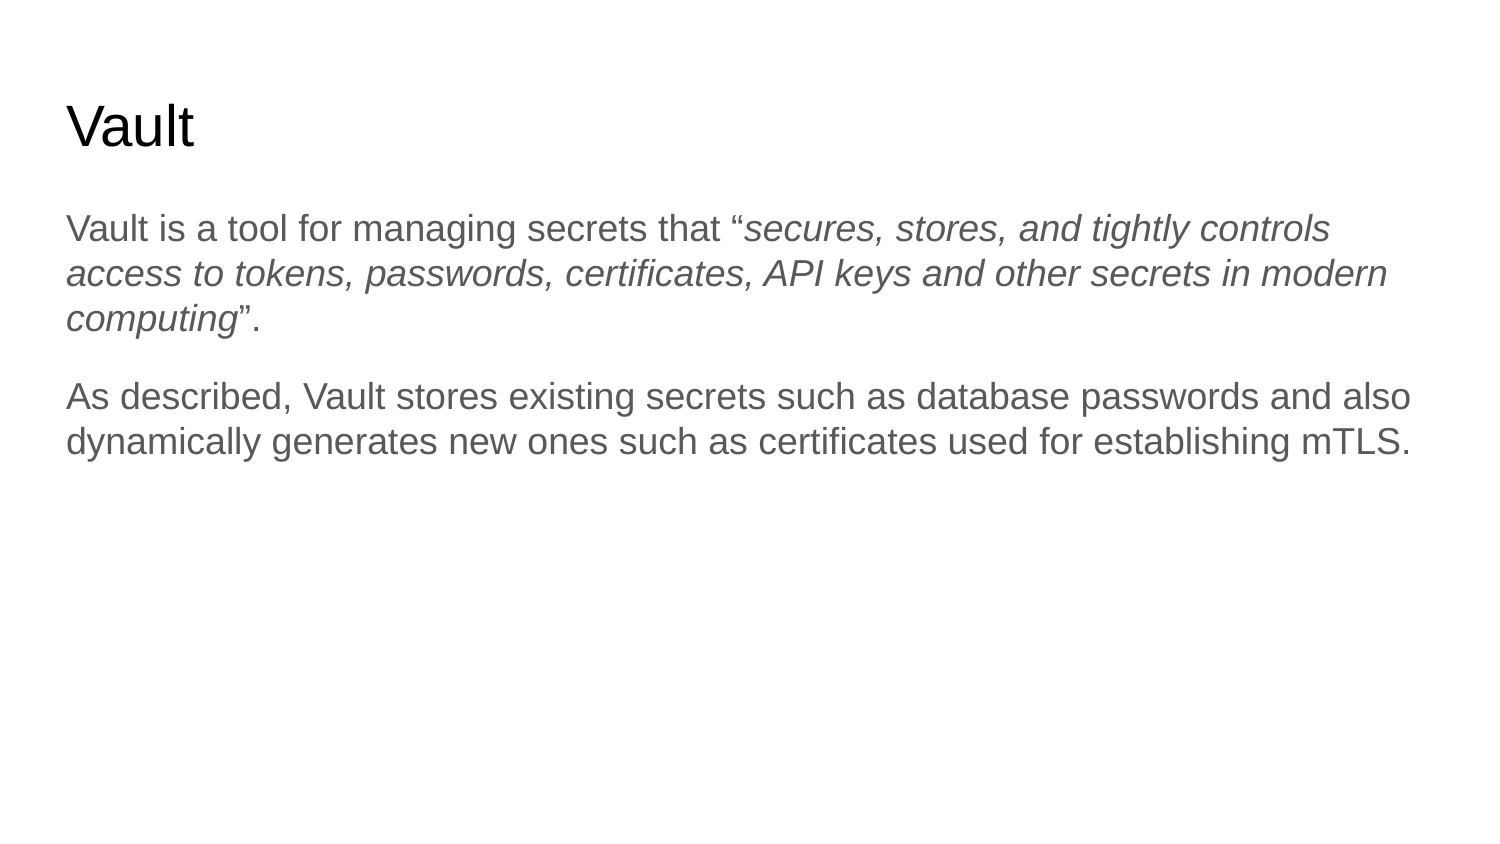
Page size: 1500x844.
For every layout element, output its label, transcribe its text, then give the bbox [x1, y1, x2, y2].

title Vault [51, 72, 1449, 167]
list Vault is a tool for managing secrets that “secures, stores, and tightly controls access to tokens, passwords, certificates, API keys and other secrets in modern computing”. As described, Vault stores existing secrets such as database passwords and also dynamically generates new ones such as certificates used for establishing mTLS. [51, 189, 1449, 750]
